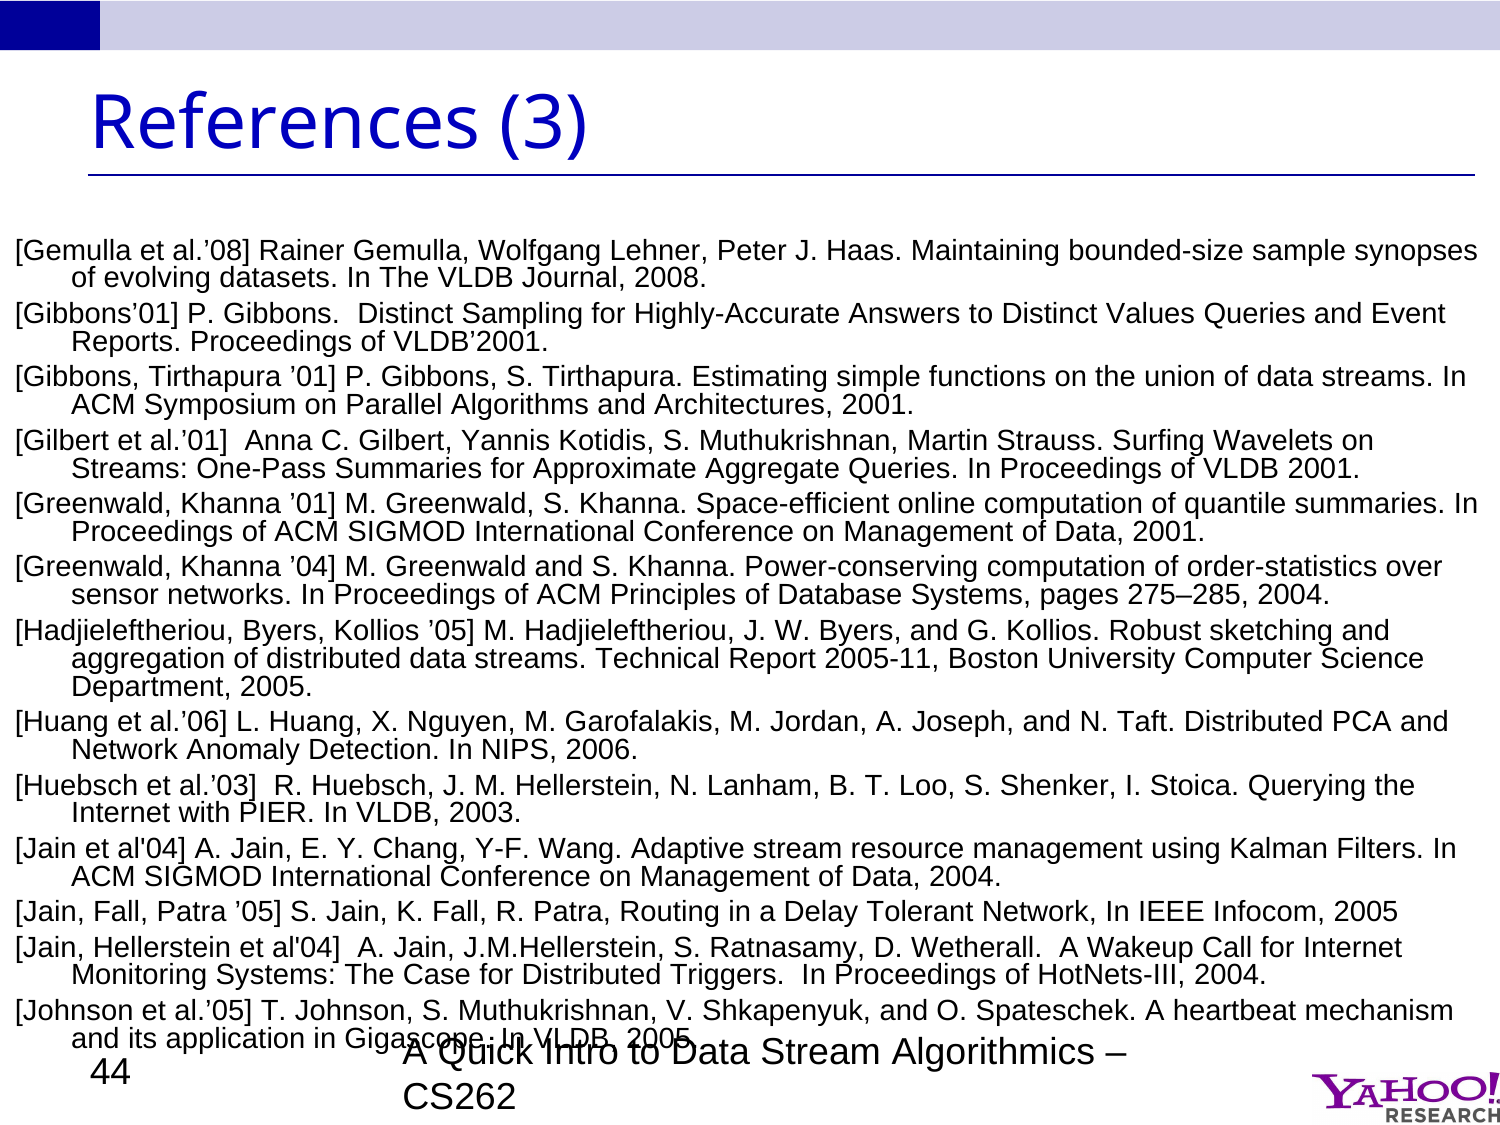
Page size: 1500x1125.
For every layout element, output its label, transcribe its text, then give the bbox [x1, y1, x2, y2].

list [Gemulla et al.’08] Rainer Gemulla, Wolfgang Lehner, Peter J. Haas. Maintaining bounded-size sample synopses of evolving datasets. In The VLDB Journal, 2008. [Gibbons’01] P. Gibbons. Distinct Sampling for Highly-Accurate Answers to Distinct Values Queries and Event Reports. Proceedings of VLDB’2001. [Gibbons, Tirthapura ’01] P. Gibbons, S. Tirthapura. Estimating simple functions on the union of data streams. In ACM Symposium on Parallel Algorithms and Architectures, 2001. [Gilbert et al.’01] Anna C. Gilbert, Yannis Kotidis, S. Muthukrishnan, Martin Strauss. Surfing Wavelets on Streams: One-Pass Summaries for Approximate Aggregate Queries. In Proceedings of VLDB 2001. [Greenwald, Khanna ’01] M. Greenwald, S. Khanna. Space-efficient online computation of quantile summaries. In Proceedings of ACM SIGMOD International Conference on Management of Data, 2001. [Greenwald, Khanna ’04] M. Greenwald and S. Khanna. Power-conserving computation of order-statistics over sensor networks. In Proceedings of ACM Principles of Database Systems, pages 275–285, 2004. [Hadjieleftheriou, Byers, Kollios ’05] M. Hadjieleftheriou, J. W. Byers, and G. Kollios. Robust sketching and aggregation of distributed data streams. Technical Report 2005-11, Boston University Computer Science Department, 2005. [Huang et al.’06] L. Huang, X. Nguyen, M. Garofalakis, M. Jordan, A. Joseph, and N. Taft. Distributed PCA and Network Anomaly Detection. In NIPS, 2006. [Huebsch et al.’03] R. Huebsch, J. M. Hellerstein, N. Lanham, B. T. Loo, S. Shenker, I. Stoica. Querying the Internet with PIER. In VLDB, 2003. [Jain et al'04] A. Jain, E. Y. Chang, Y-F. Wang. Adaptive stream resource management using Kalman Filters. In ACM SIGMOD International Conference on Management of Data, 2004. [Jain, Fall, Patra ’05] S. Jain, K. Fall, R. Patra, Routing in a Delay Tolerant Network, In IEEE Infocom, 2005 [Jain, Hellerstein et al'04] A. Jain, J.M.Hellerstein, S. Ratnasamy, D. Wetherall. A Wakeup Call for Internet Monitoring Systems: The Case for Distributed Triggers. In Proceedings of HotNets-III, 2004. [Johnson et al.’05] T. Johnson, S. Muthukrishnan, V. Shkapenyuk, and O. Spateschek. A heartbeat mechanism and its application in Gigascope. In VLDB, 2005. [0, 187, 1500, 1125]
title References (3) [75, 50, 1500, 187]
